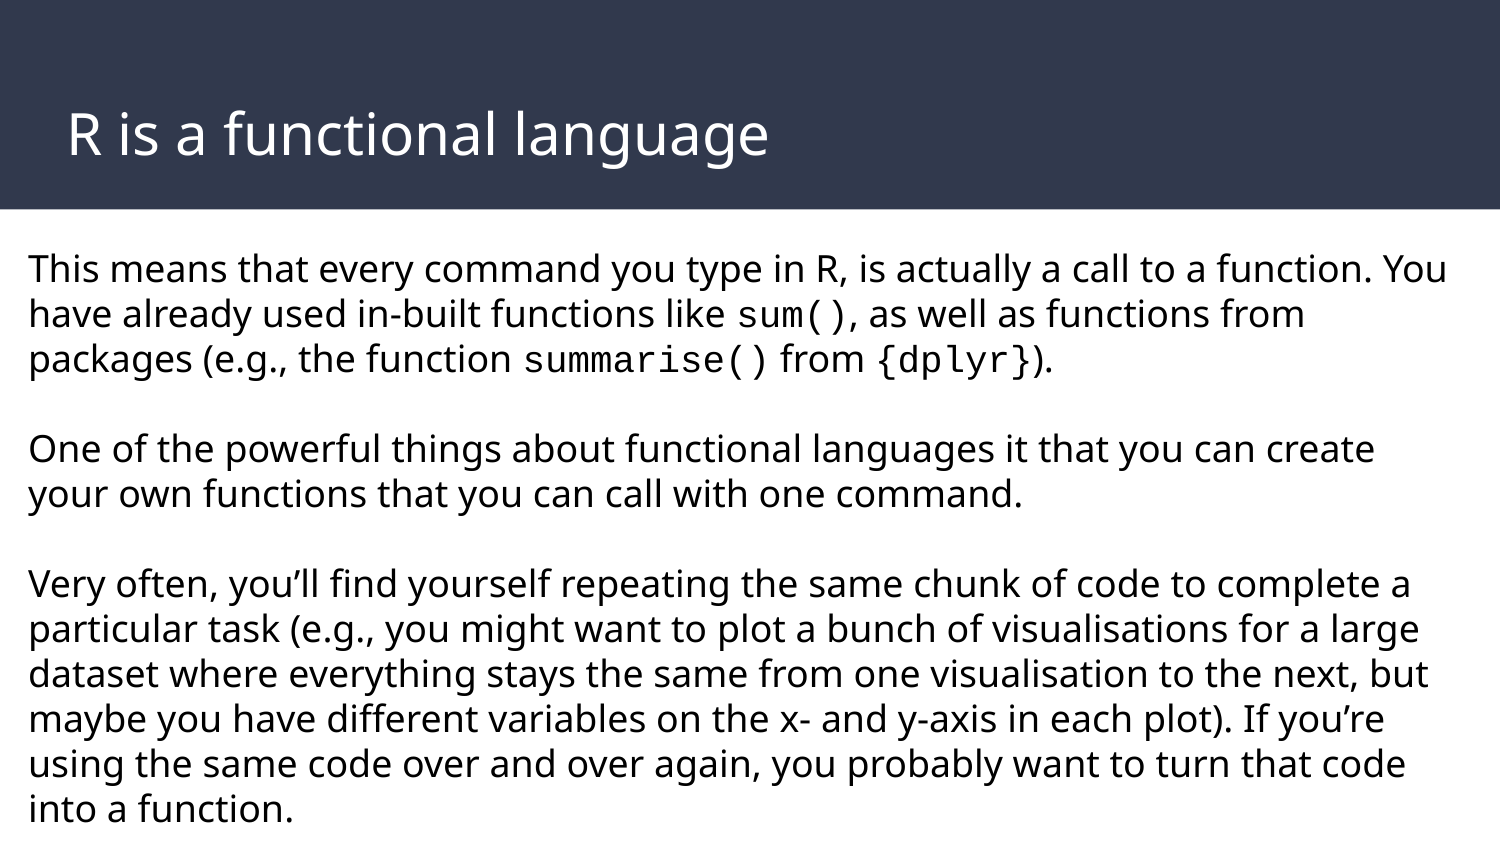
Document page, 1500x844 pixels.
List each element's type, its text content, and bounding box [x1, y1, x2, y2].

title R is a functional language [51, 82, 1449, 185]
text_box This means that every command you type in R, is actually a call to a function. You have already used in-built functions like sum(), as well as functions from packages (e.g., the function summarise() from {dplyr}). One of the powerful things about functional languages it that you can create your own functions that you can call with one command. Very often, you’ll find yourself repeating the same chunk of code to complete a particular task (e.g., you might want to plot a bunch of visualisations for a large dataset where everything stays the same from one visualisation to the next, but maybe you have different variables on the x- and y-axis in each plot). If you’re using the same code over and over again, you probably want to turn that code into a function. [13, 230, 1481, 814]
